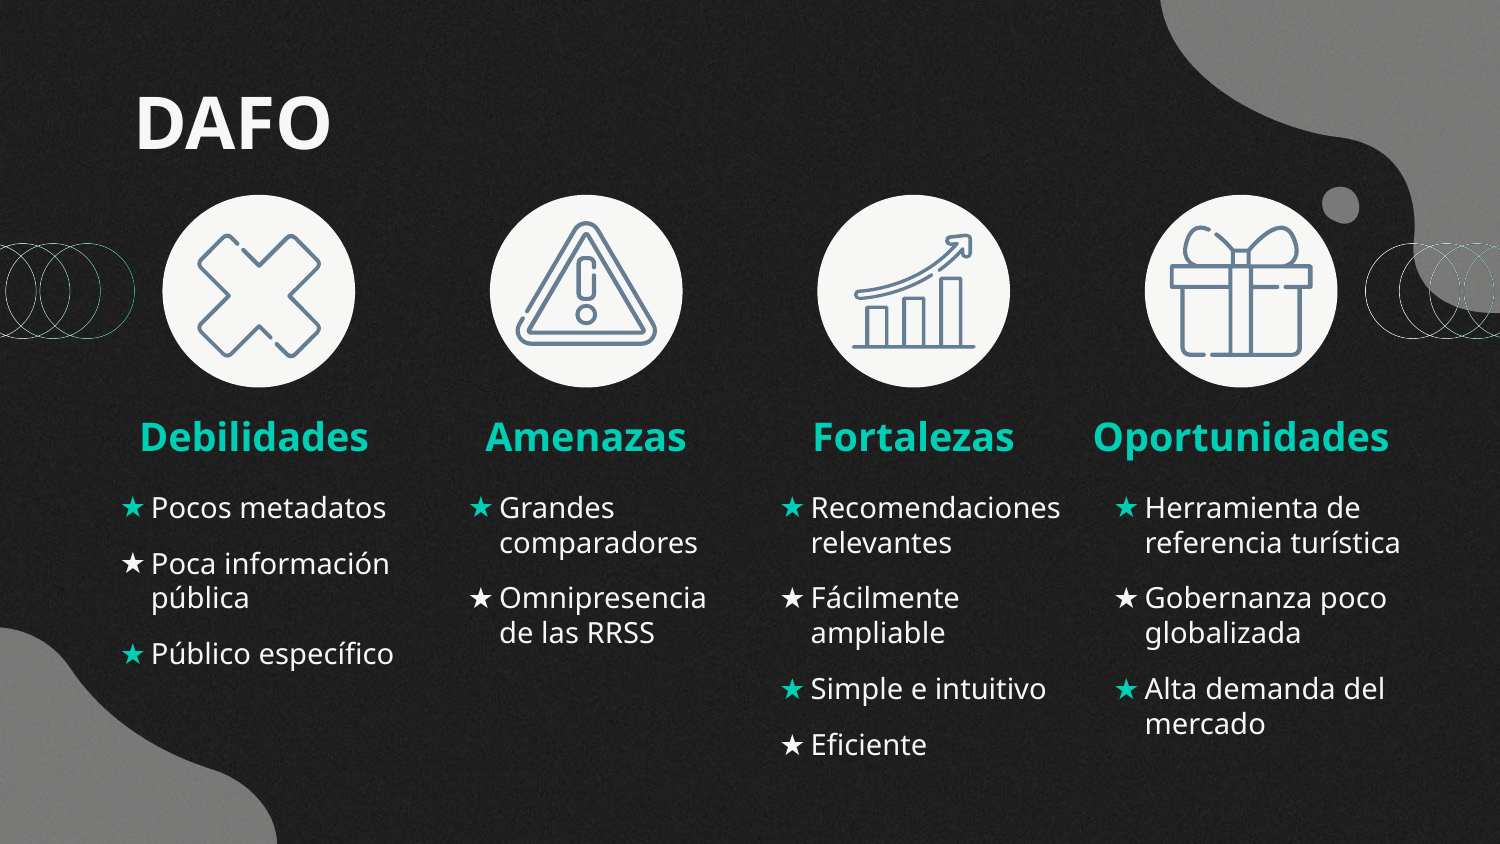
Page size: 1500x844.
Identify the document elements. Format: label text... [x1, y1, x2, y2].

subtitle Grandes comparadores Omnipresencia de las RRSS [444, 474, 739, 599]
text_box [817, 194, 1011, 388]
picture [0, 0, 1500, 844]
subtitle Pocos metadatos Poca información pública Público específico [96, 474, 443, 599]
title Fortalezas [762, 409, 1065, 474]
text_box [1144, 194, 1338, 388]
title Oportunidades [1065, 409, 1429, 474]
text_box [162, 194, 356, 388]
title DAFO [118, 72, 1382, 167]
subtitle Recomendaciones relevantes Fácilmente ampliable Simple e intuitivo Eficiente [755, 474, 1093, 599]
text_box [489, 194, 683, 388]
title Debilidades [118, 409, 391, 474]
subtitle Herramienta de referencia turística Gobernanza poco globalizada Alta demanda del mercado [1093, 474, 1447, 599]
title Amenazas [454, 409, 718, 475]
